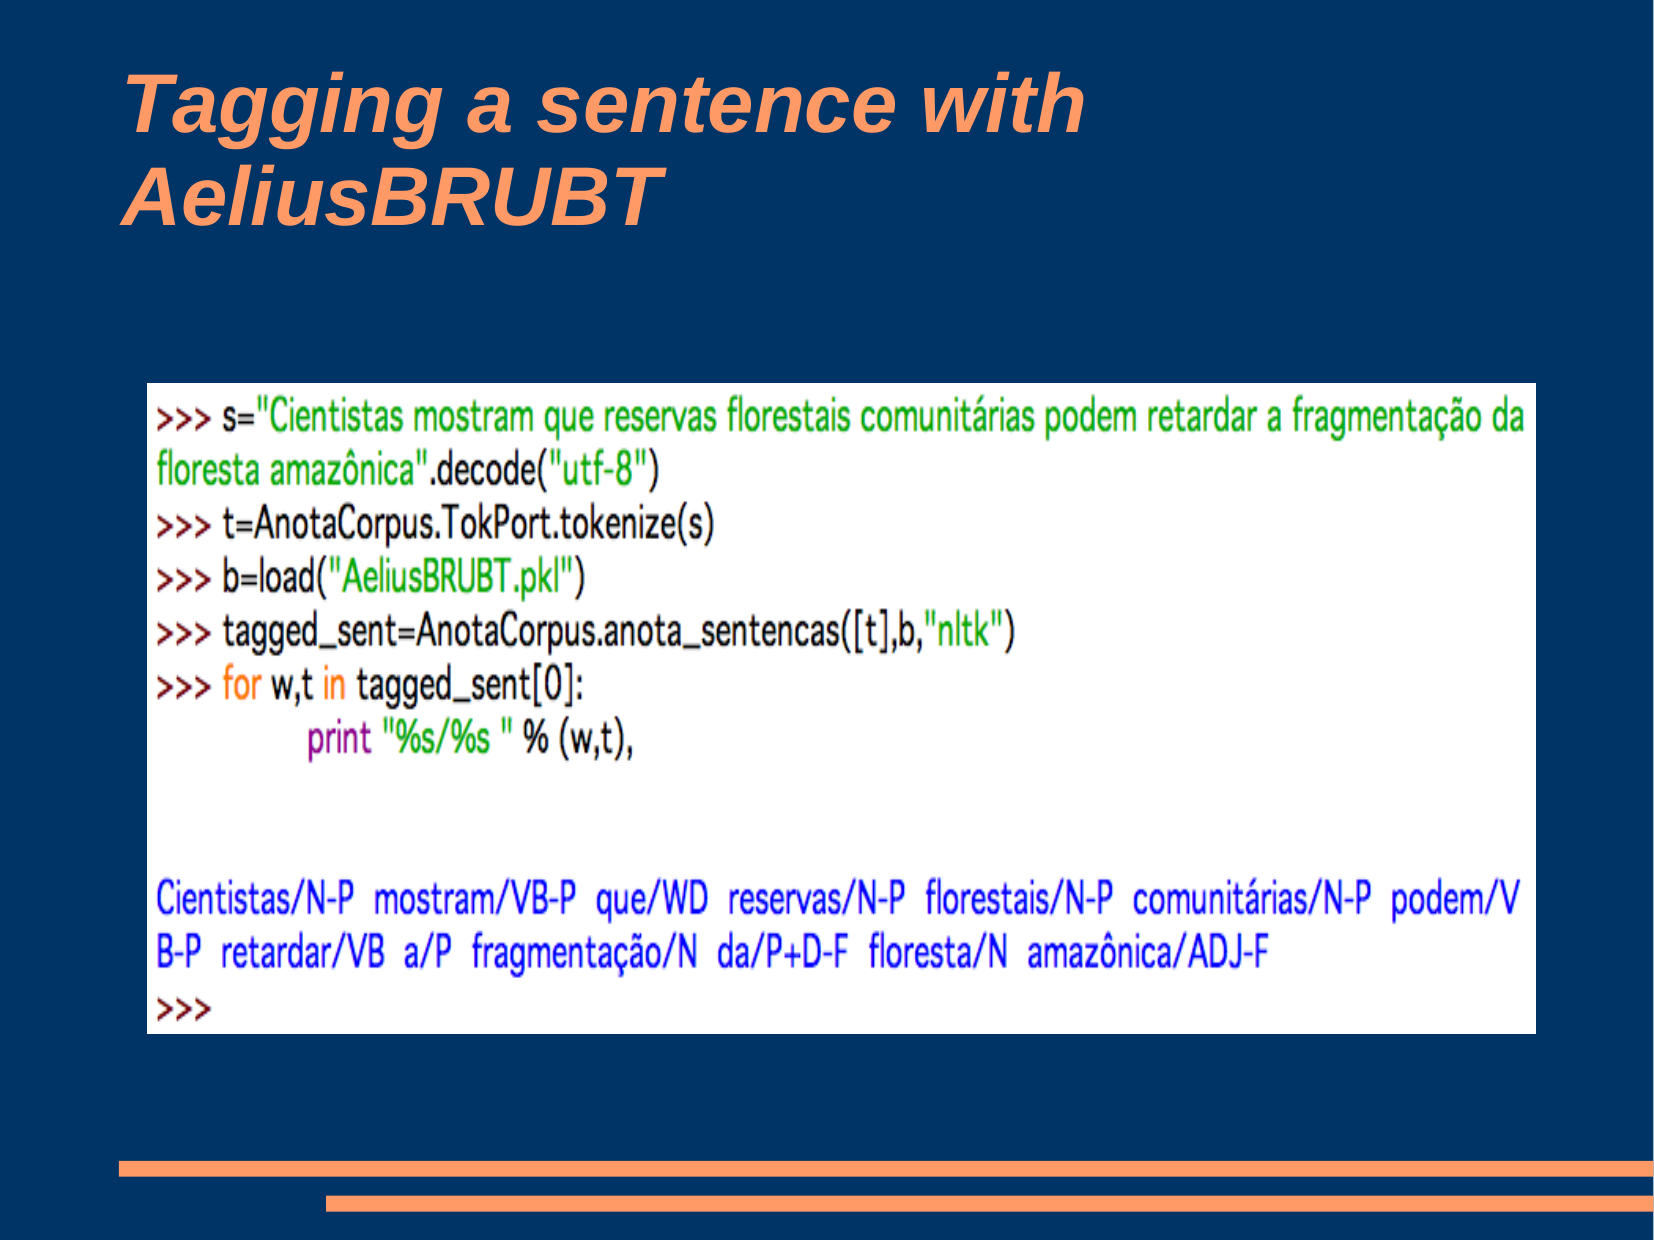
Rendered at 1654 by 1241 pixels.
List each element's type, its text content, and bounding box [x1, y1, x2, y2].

picture [147, 383, 1536, 1034]
title Tagging a sentence with AeliusBRUBT [121, 46, 1534, 254]
